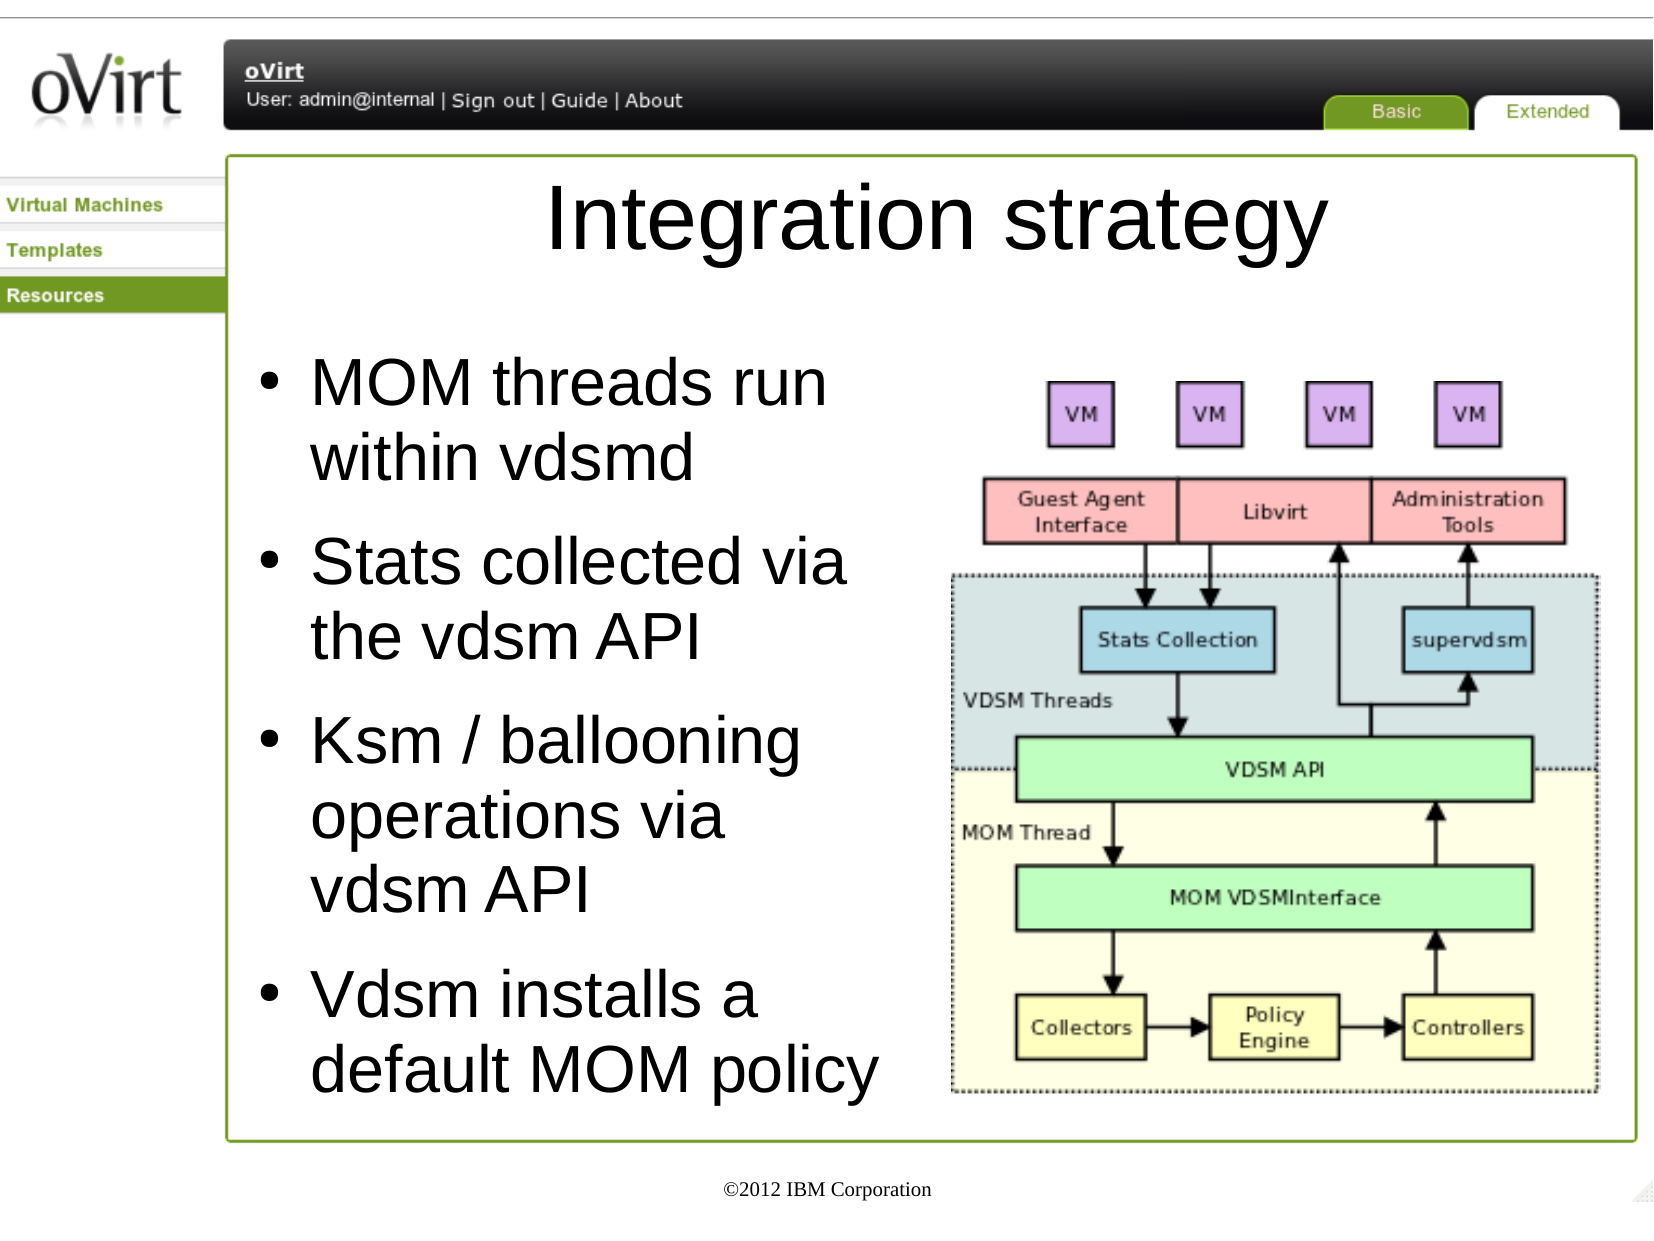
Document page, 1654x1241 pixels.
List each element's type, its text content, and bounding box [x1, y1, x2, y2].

title Integration strategy [240, 114, 1636, 322]
list MOM threads run within vdsmd Stats collected via the vdsm API Ksm / ballooning operations via vdsm API Vdsm installs a default MOM policy [240, 345, 890, 1133]
picture [0, 17, 1653, 1202]
